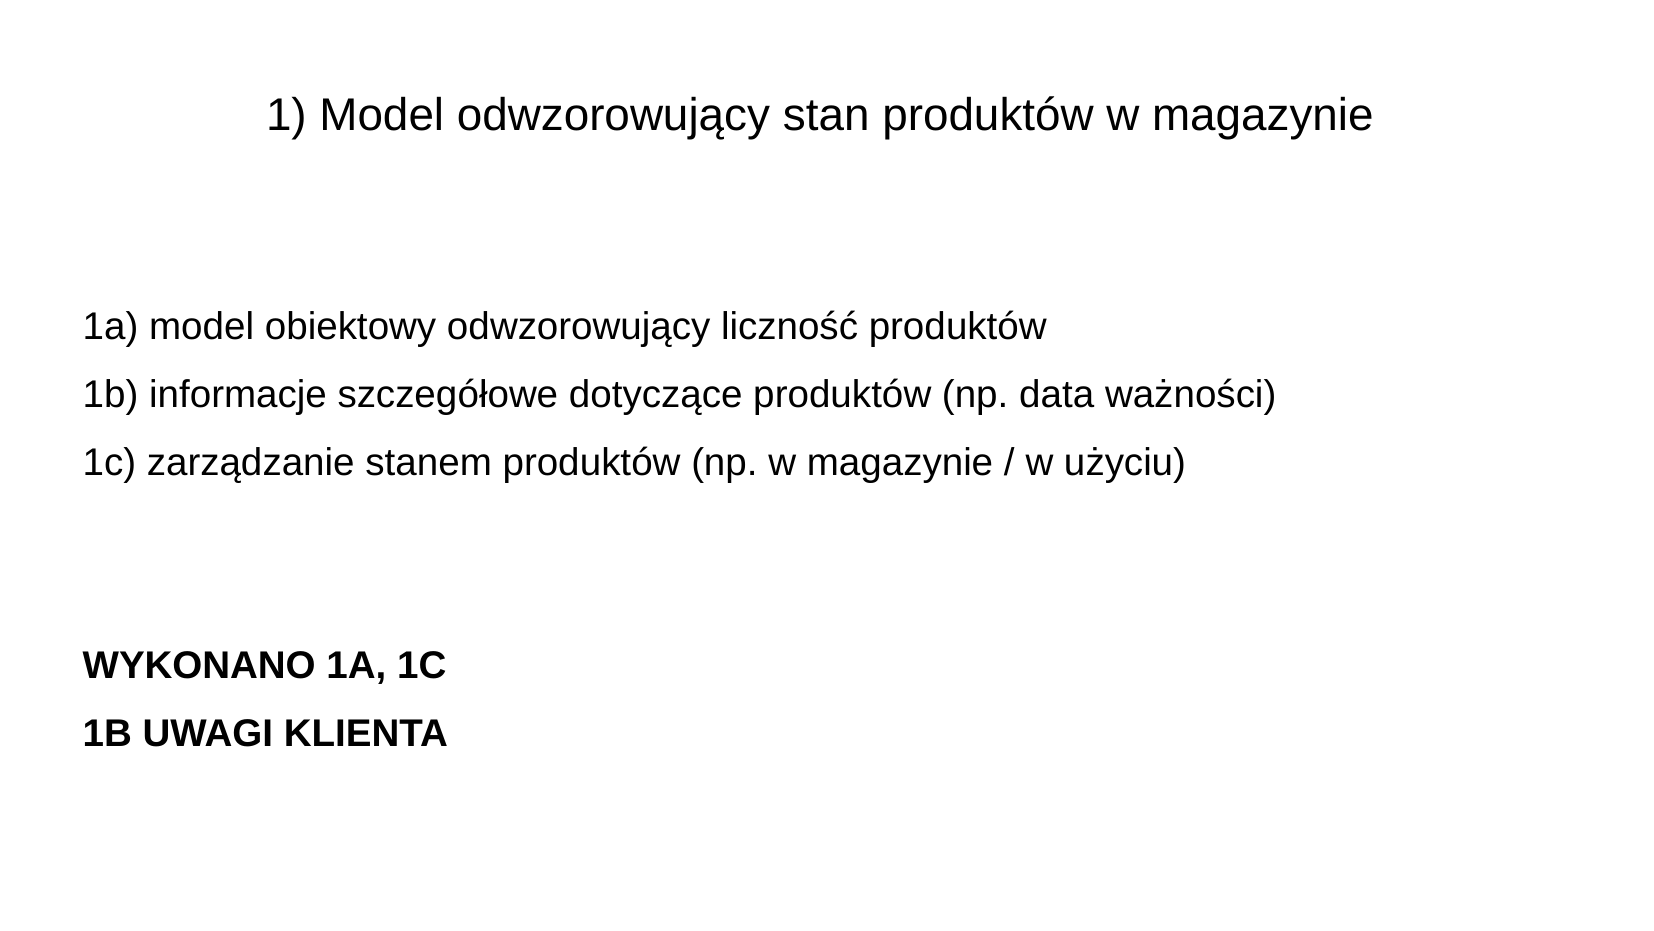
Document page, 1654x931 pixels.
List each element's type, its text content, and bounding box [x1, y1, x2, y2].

title 1) Model odwzorowujący stan produktów w magazynie [82, 37, 1571, 193]
list 1a) model obiektowy odwzorowujący liczność produktów 1b) informacje szczegółowe dotyczące produktów (np. data ważności) 1c) zarządzanie stanem produktów (np. w magazynie / w użyciu) WYKONANO 1A, 1C 1B UWAGI KLIENTA [82, 217, 1571, 758]
